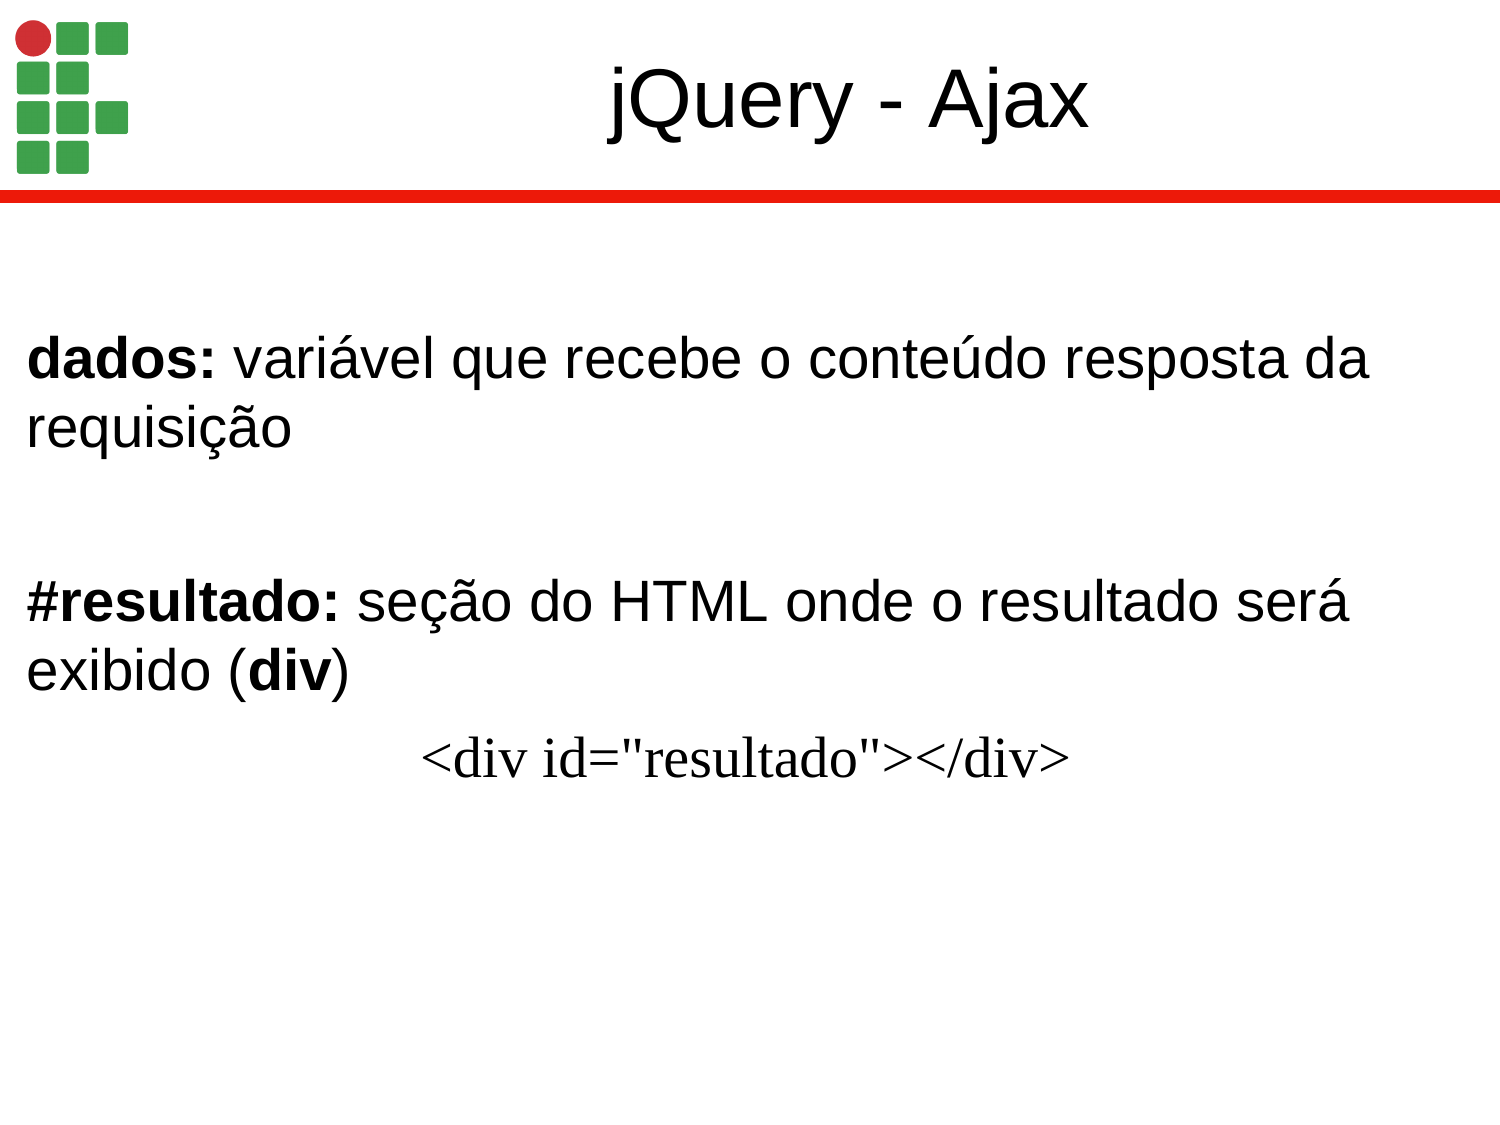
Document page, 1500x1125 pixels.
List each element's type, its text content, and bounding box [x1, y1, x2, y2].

title jQuery - Ajax [230, 0, 1471, 188]
picture [14, 16, 130, 178]
list dados: variável que recebe o conteúdo resposta da requisição #resultado: seção do HTML onde o resultado será exibido (div) <div id="resultado"></div> [11, 225, 1495, 1089]
